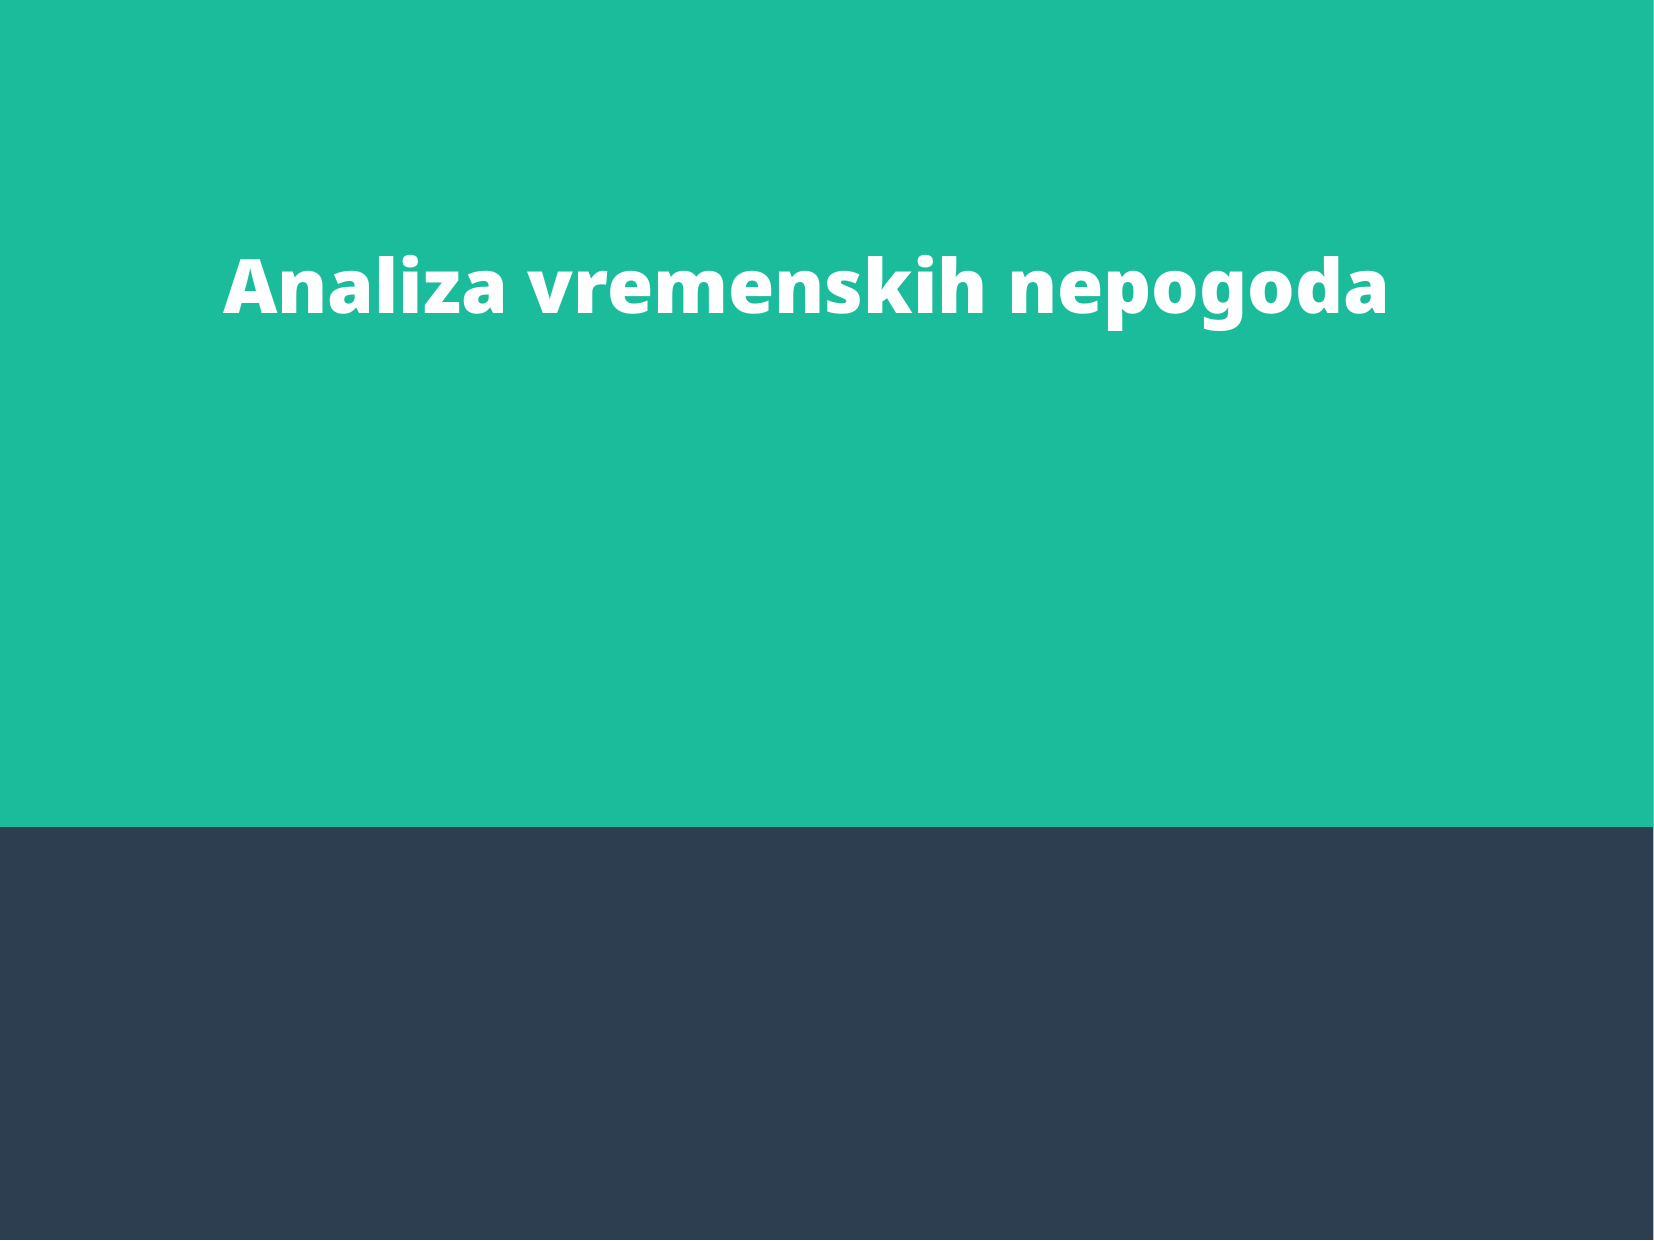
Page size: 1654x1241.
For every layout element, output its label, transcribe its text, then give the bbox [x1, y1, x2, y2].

title Analiza vremenskih nepogoda [39, 180, 1576, 338]
